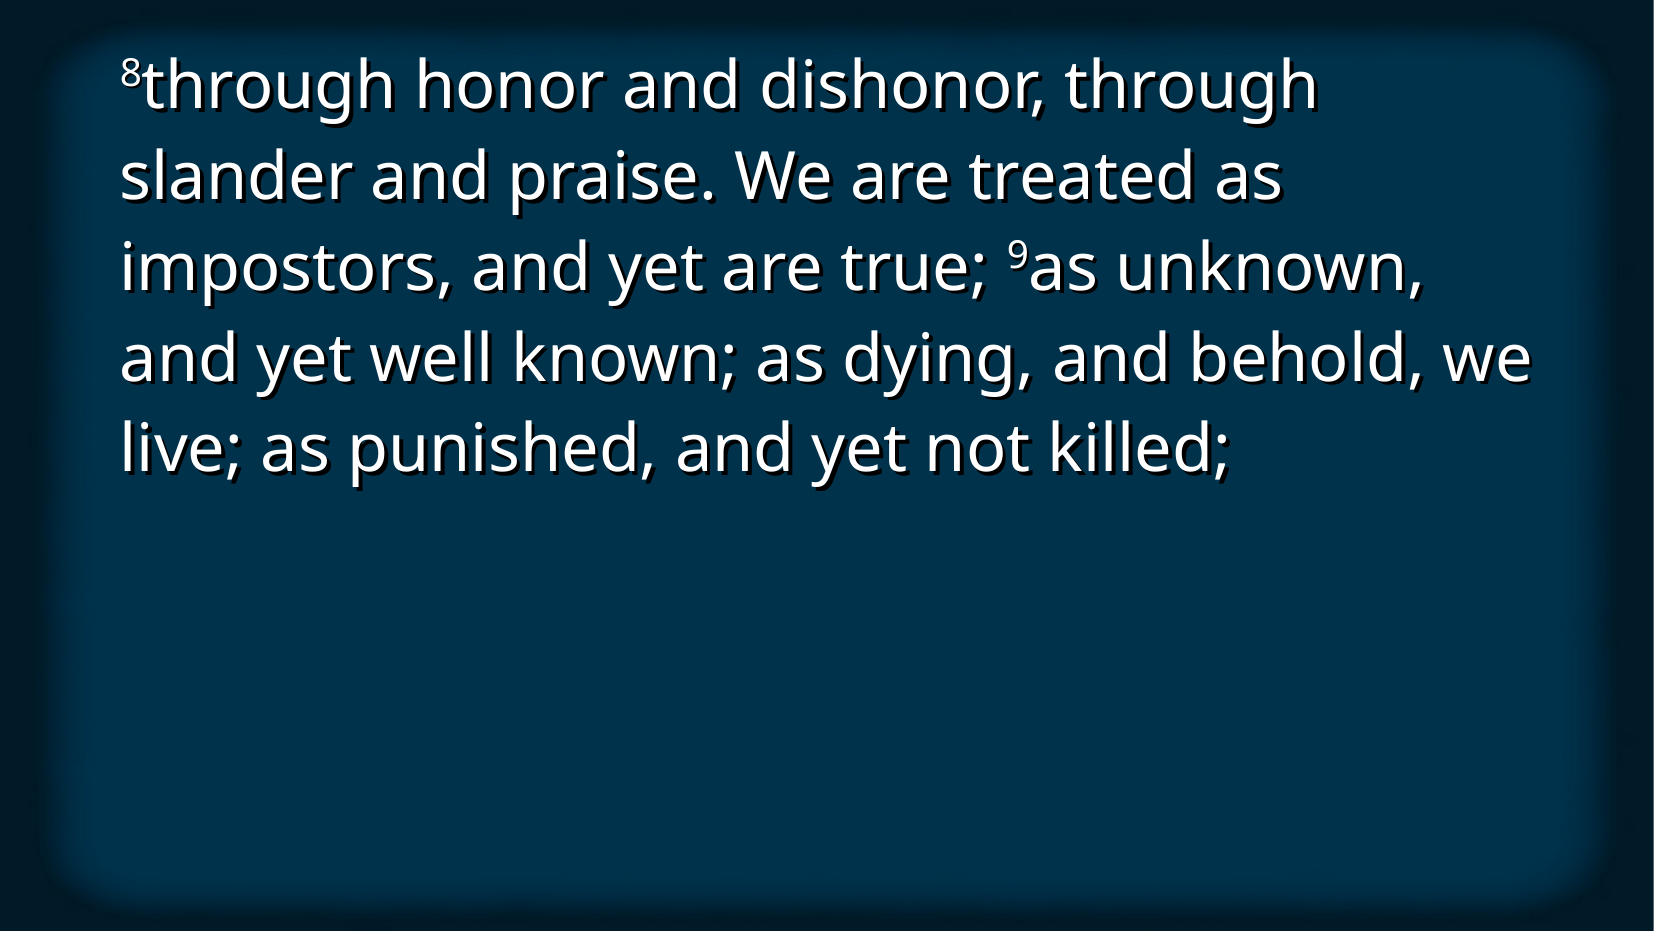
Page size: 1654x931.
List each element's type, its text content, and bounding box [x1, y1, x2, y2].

picture [0, 0, 1654, 931]
text_box 8through honor and dishonor, through slander and praise. We are treated as impostors, and yet are true; 9as unknown, and yet well known; as dying, and behold, we live; as punished, and yet not killed; [105, 30, 1561, 489]
